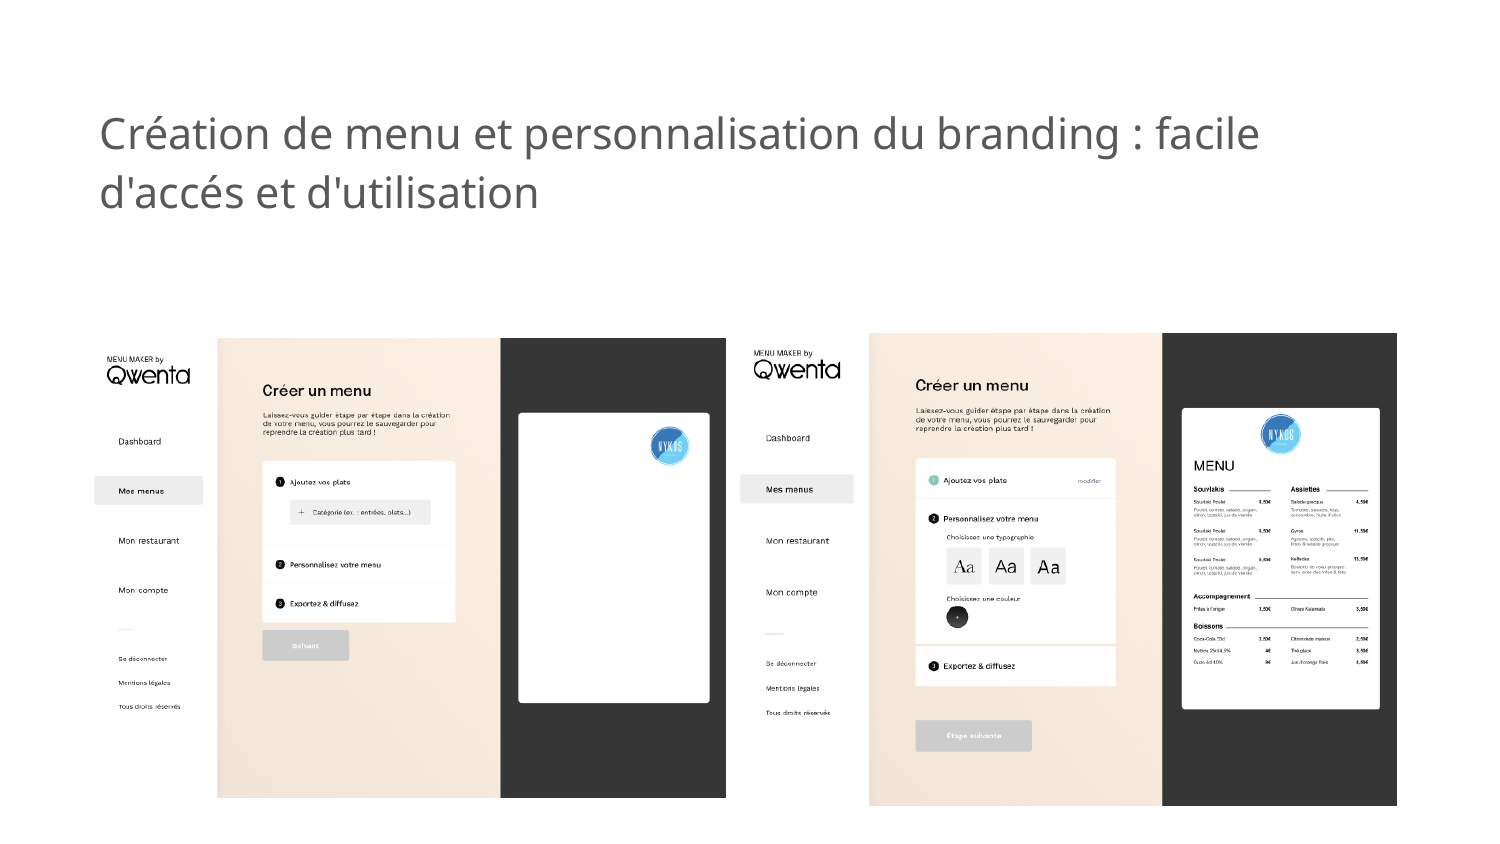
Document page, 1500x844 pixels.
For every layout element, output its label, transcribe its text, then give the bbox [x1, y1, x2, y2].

picture [81, 333, 1397, 806]
list Création de menu et personnalisation du branding : facile d'accés et d'utilisation [29, 0, 1329, 237]
